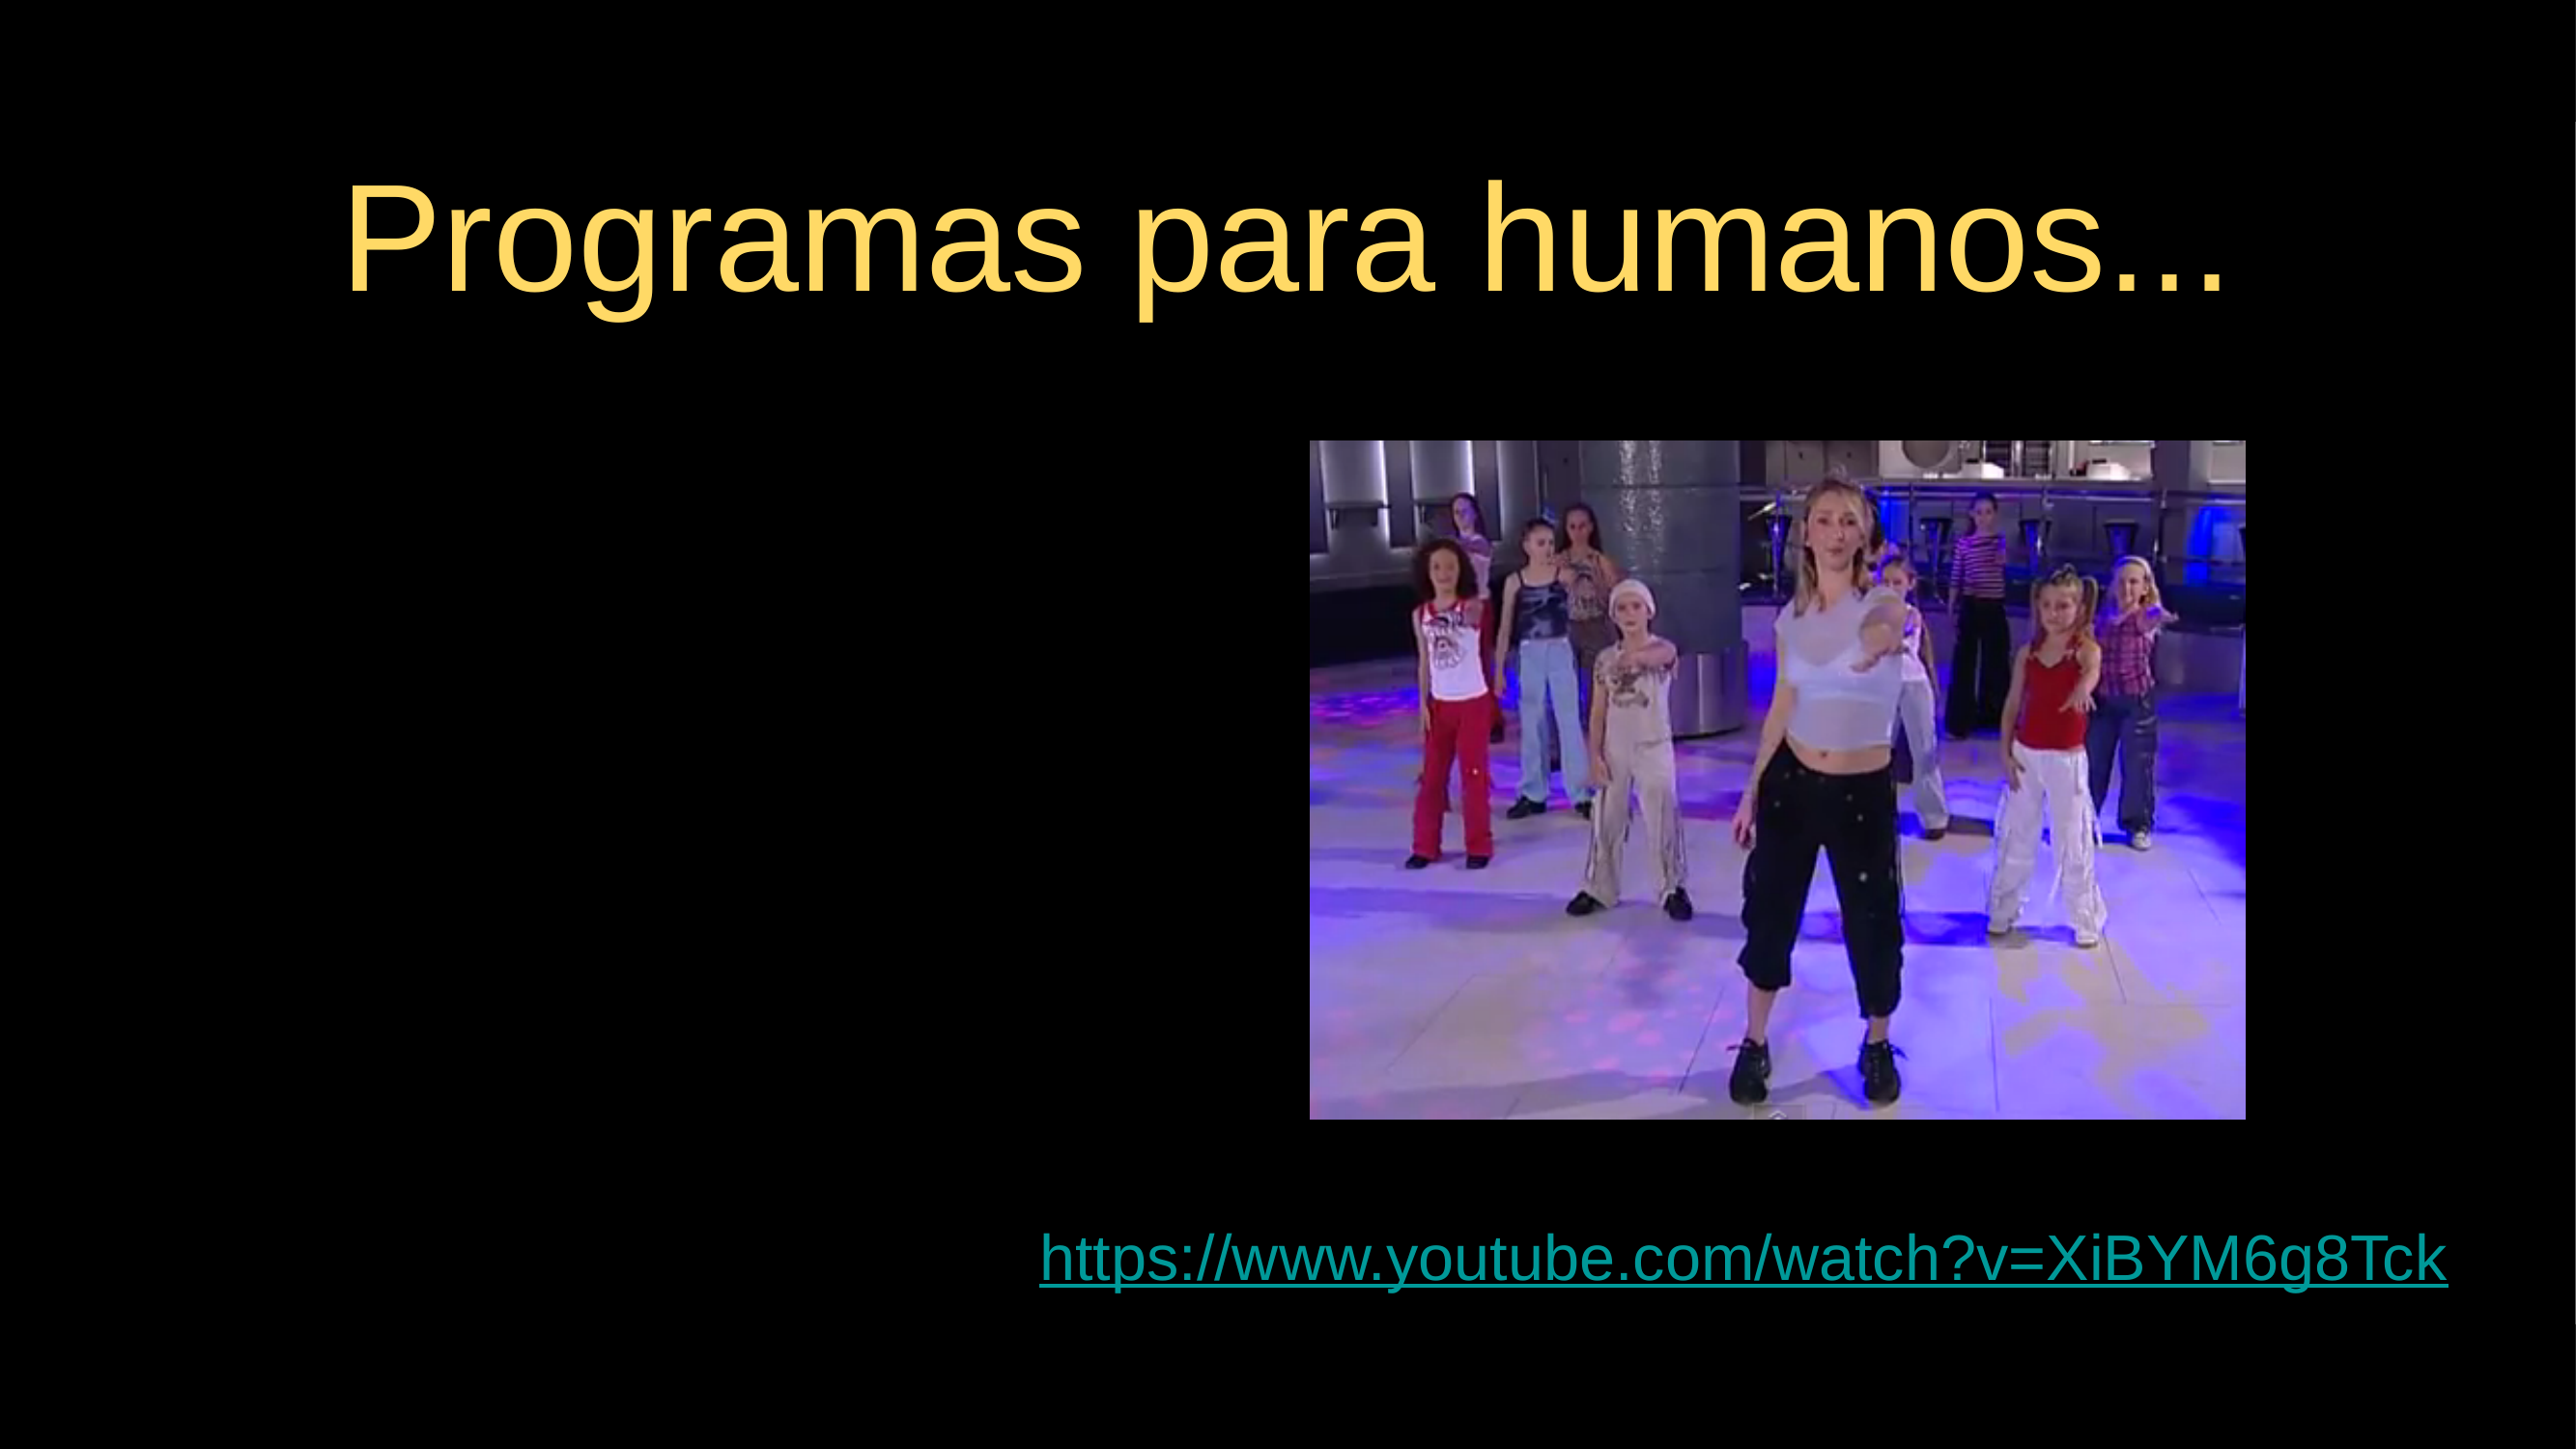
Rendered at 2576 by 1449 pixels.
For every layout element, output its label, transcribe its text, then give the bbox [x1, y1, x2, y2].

title Programas para humanos... [128, 122, 2448, 338]
picture [1310, 440, 2246, 1120]
text_box https://www.youtube.com/watch?v=XiBYM6g8Tck [983, 1221, 2505, 1288]
